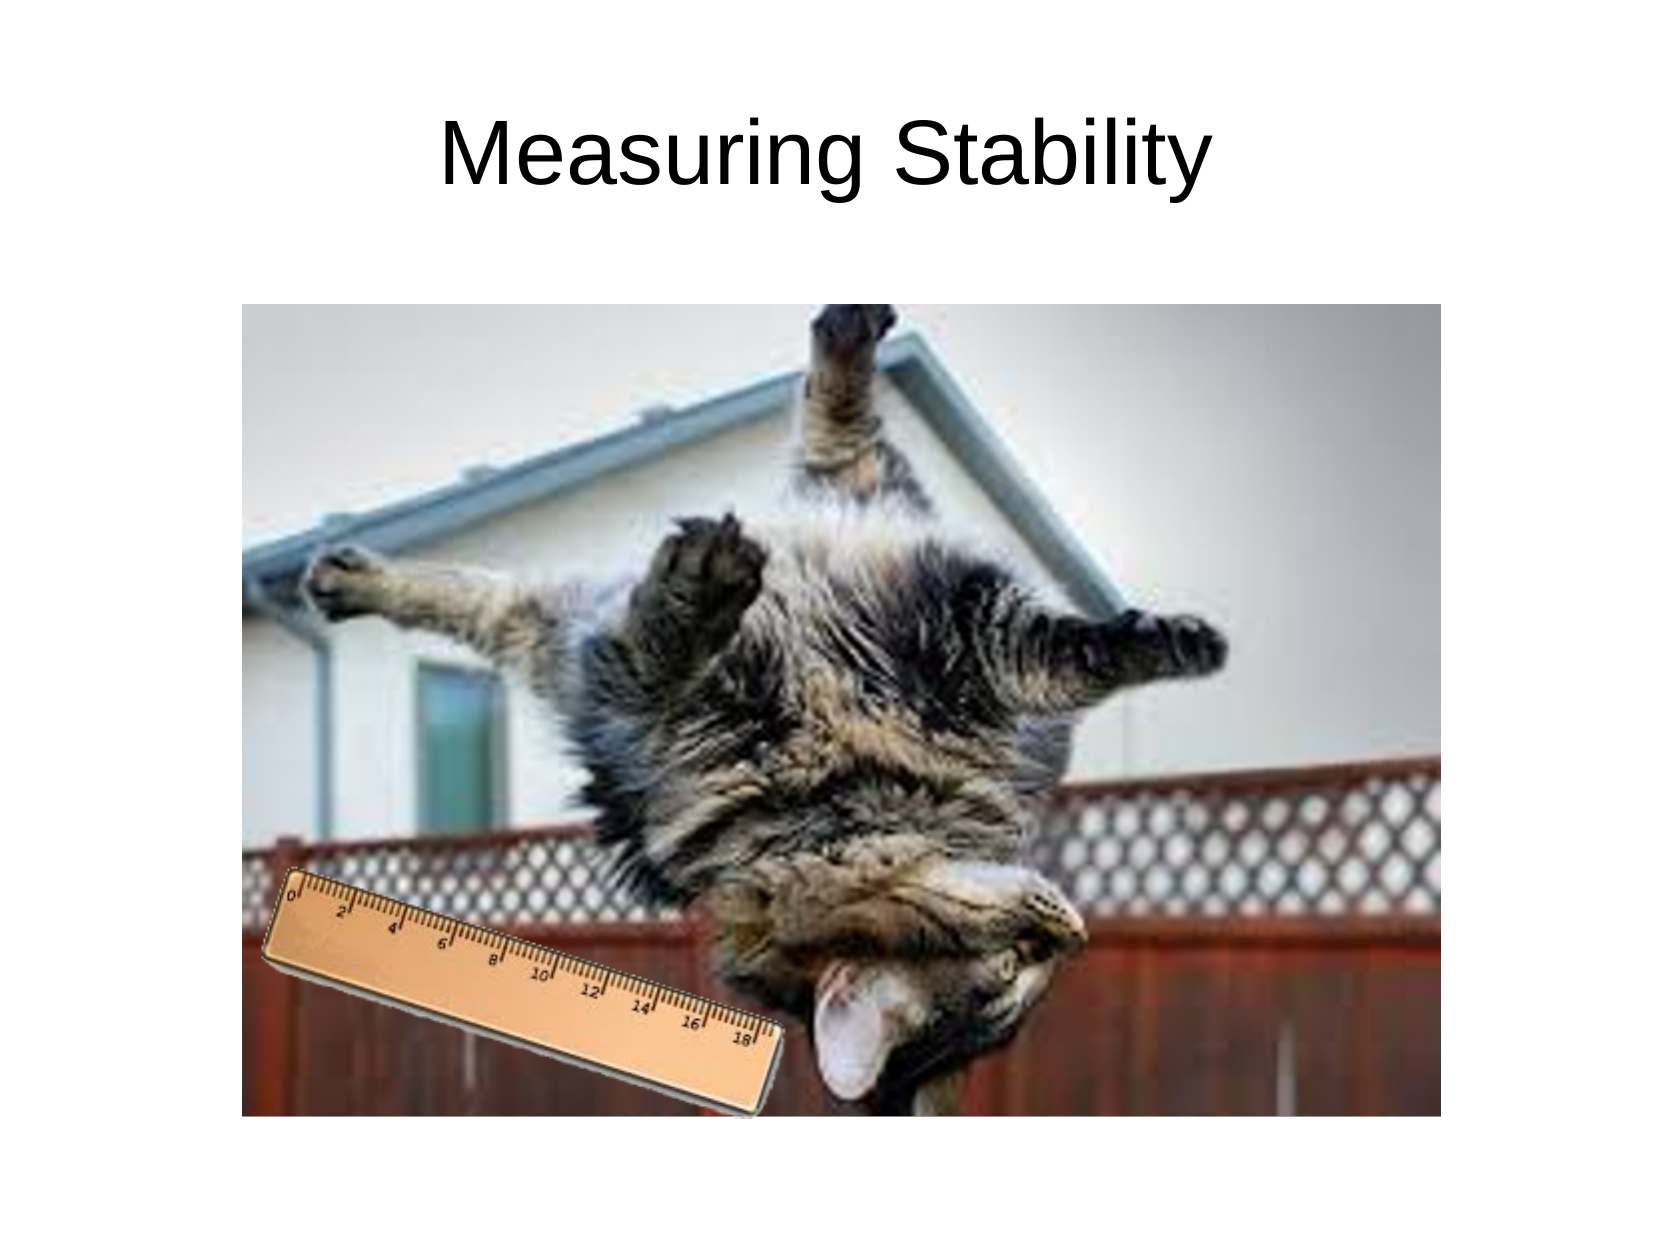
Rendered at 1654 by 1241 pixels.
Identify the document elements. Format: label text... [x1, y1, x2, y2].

title Measuring Stability [82, 49, 1571, 257]
picture [242, 304, 1441, 1119]
